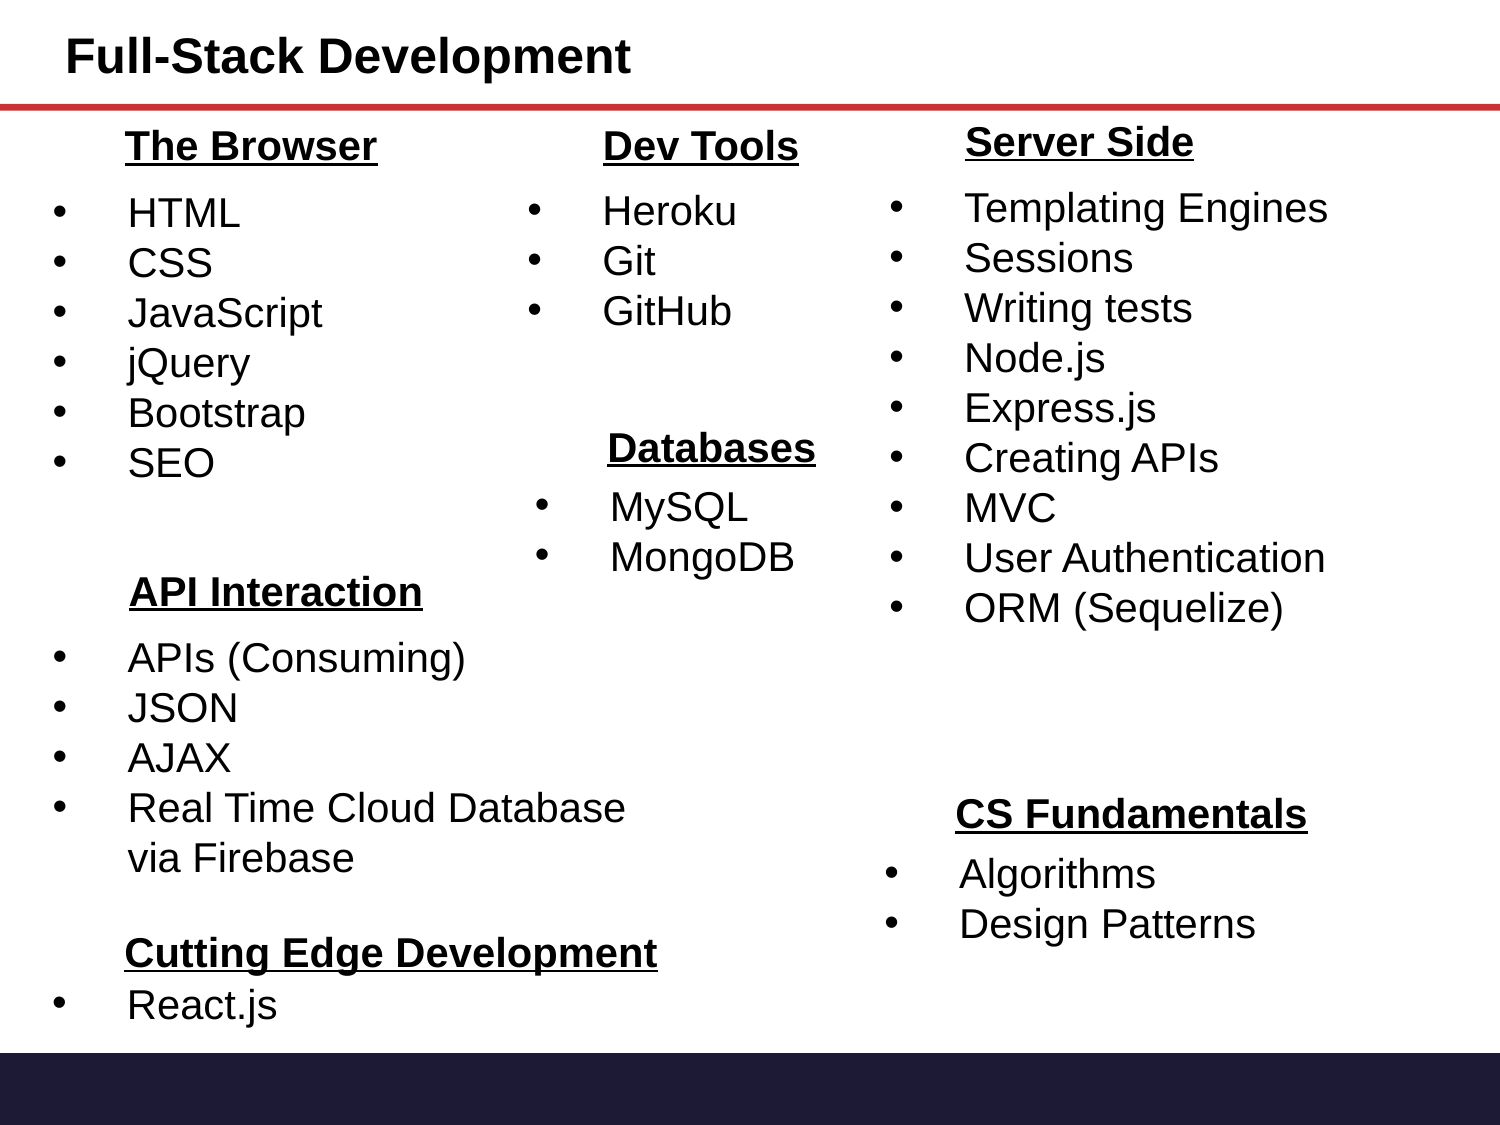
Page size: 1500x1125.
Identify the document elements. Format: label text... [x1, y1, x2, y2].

text_box CS Fundamentals [903, 772, 1329, 847]
text_box The Browser [72, 104, 430, 179]
text_box Dev Tools [550, 104, 863, 179]
text_box MySQL MongoDB [482, 464, 832, 613]
text_box Templating Engines Sessions Writing tests Node.js Express.js Creating APIs MVC User Authentication ORM (Sequelize) [836, 165, 1467, 616]
title Full-Stack Development [50, 0, 948, 108]
text_box Server Side [912, 99, 1491, 174]
text_box HTML CSS JavaScript jQuery Bootstrap SEO [0, 170, 506, 504]
text_box APIs (Consuming) JSON AJAX Real Time Cloud Database via Firebase [0, 615, 650, 916]
text_box API Interaction [76, 549, 455, 624]
text_box React.js [0, 962, 363, 1042]
text_box Heroku Git GitHub [474, 168, 791, 391]
text_box Databases [554, 405, 868, 480]
text_box Cutting Edge Development [71, 911, 713, 986]
text_box Algorithms Design Patterns [831, 731, 1332, 880]
